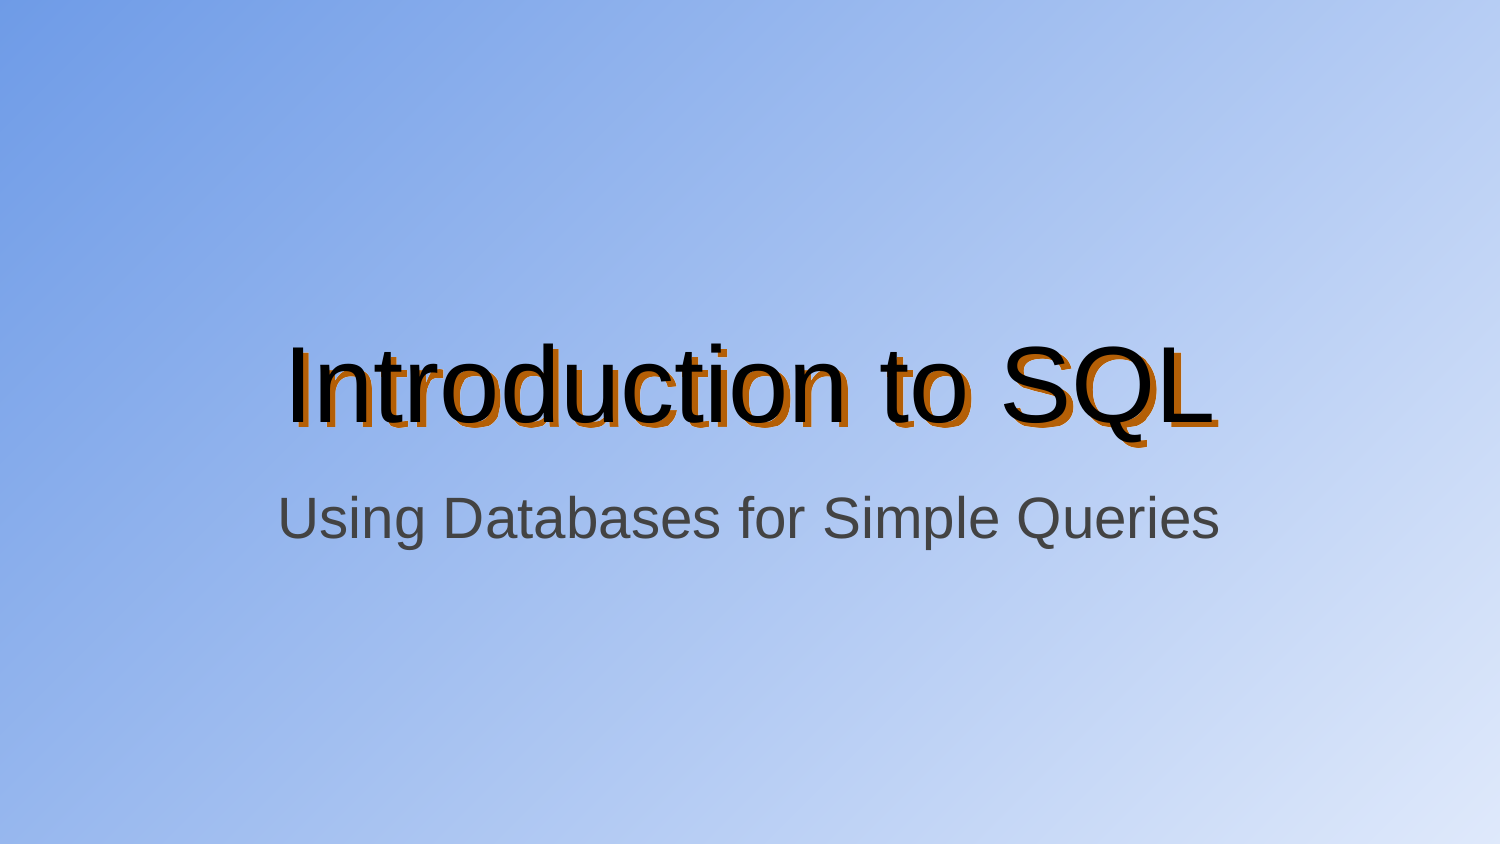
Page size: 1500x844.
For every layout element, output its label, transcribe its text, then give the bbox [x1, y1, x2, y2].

subtitle Using Databases for Simple Queries [51, 464, 1449, 595]
title Introduction to SQL [51, 122, 1449, 459]
